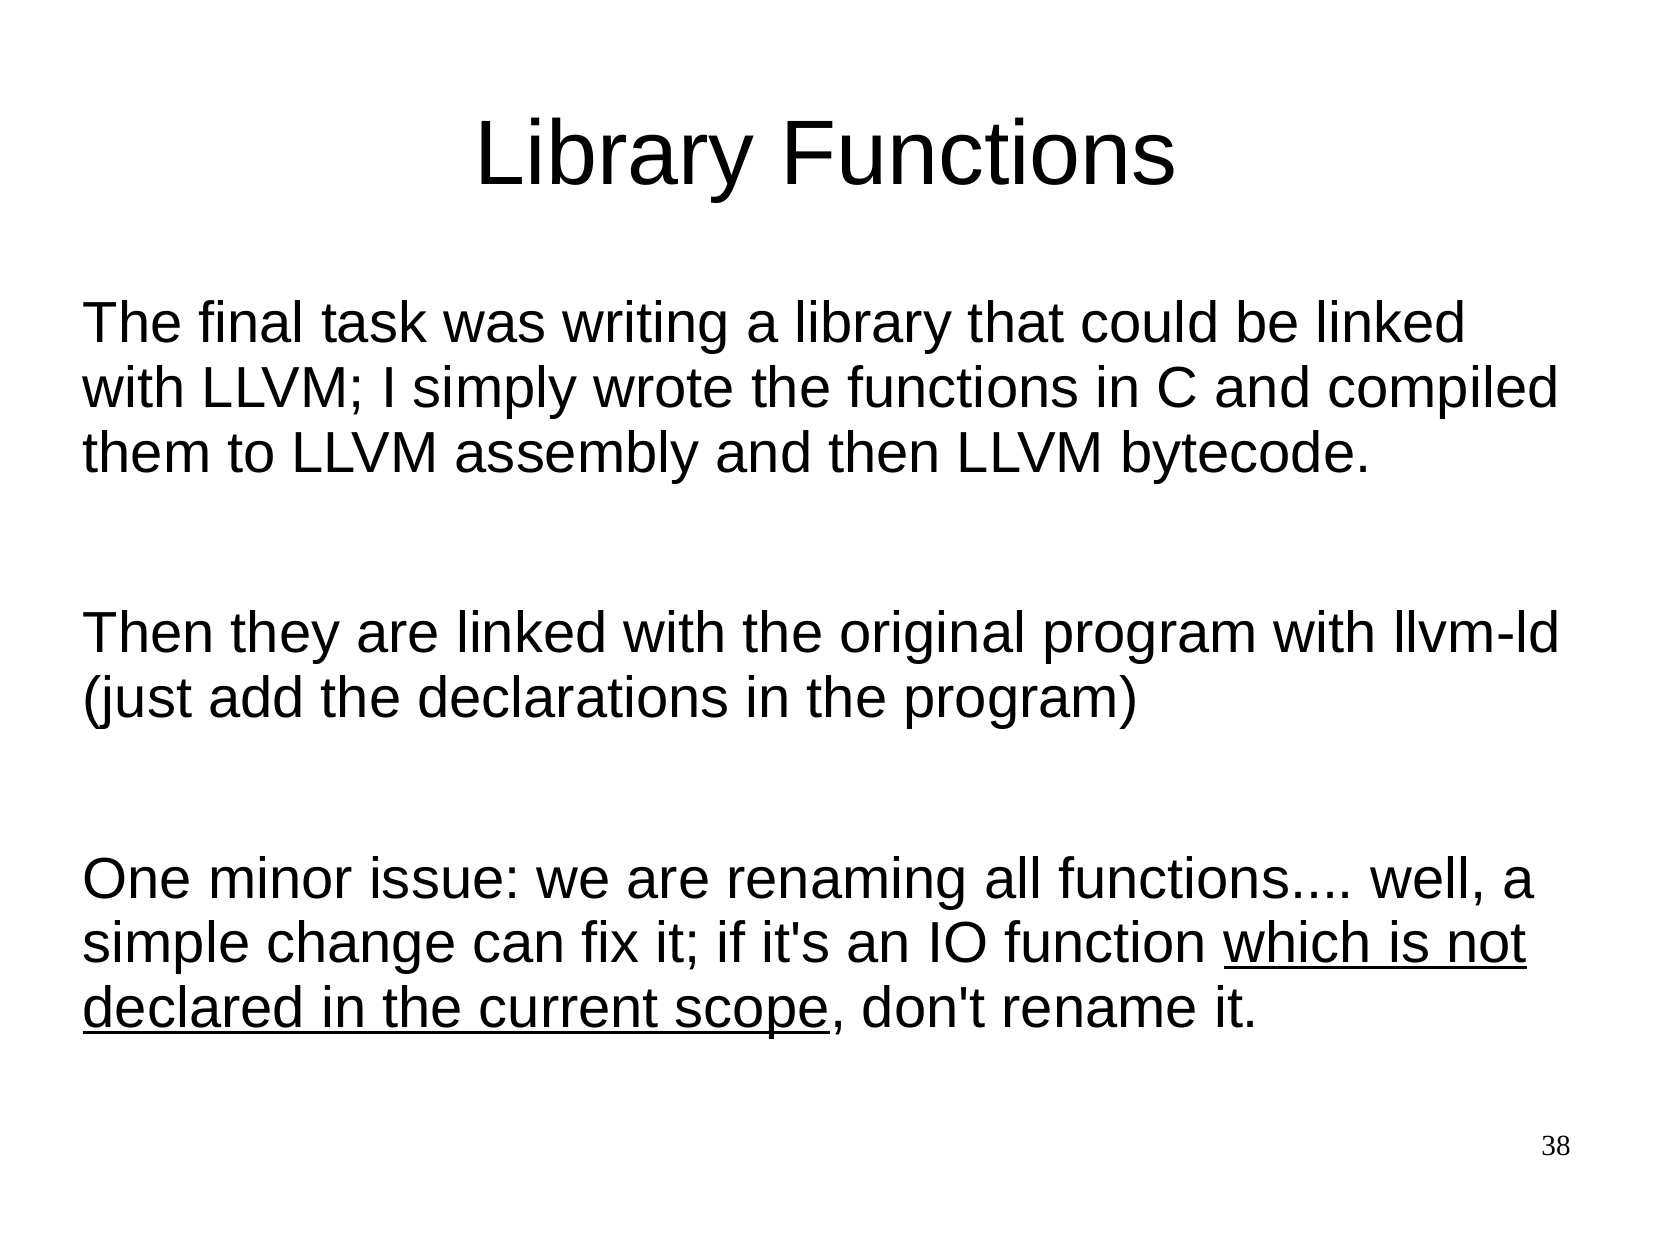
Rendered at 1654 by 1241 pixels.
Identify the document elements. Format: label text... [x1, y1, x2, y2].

title Library Functions [82, 49, 1571, 257]
list The final task was writing a library that could be linked with LLVM; I simply wrote the functions in C and compiled them to LLVM assembly and then LLVM bytecode. Then they are linked with the original program with llvm-ld (just add the declarations in the program) One minor issue: we are renaming all functions.... well, a simple change can fix it; if it's an IO function which is not declared in the current scope, don't rename it. [82, 290, 1571, 1109]
